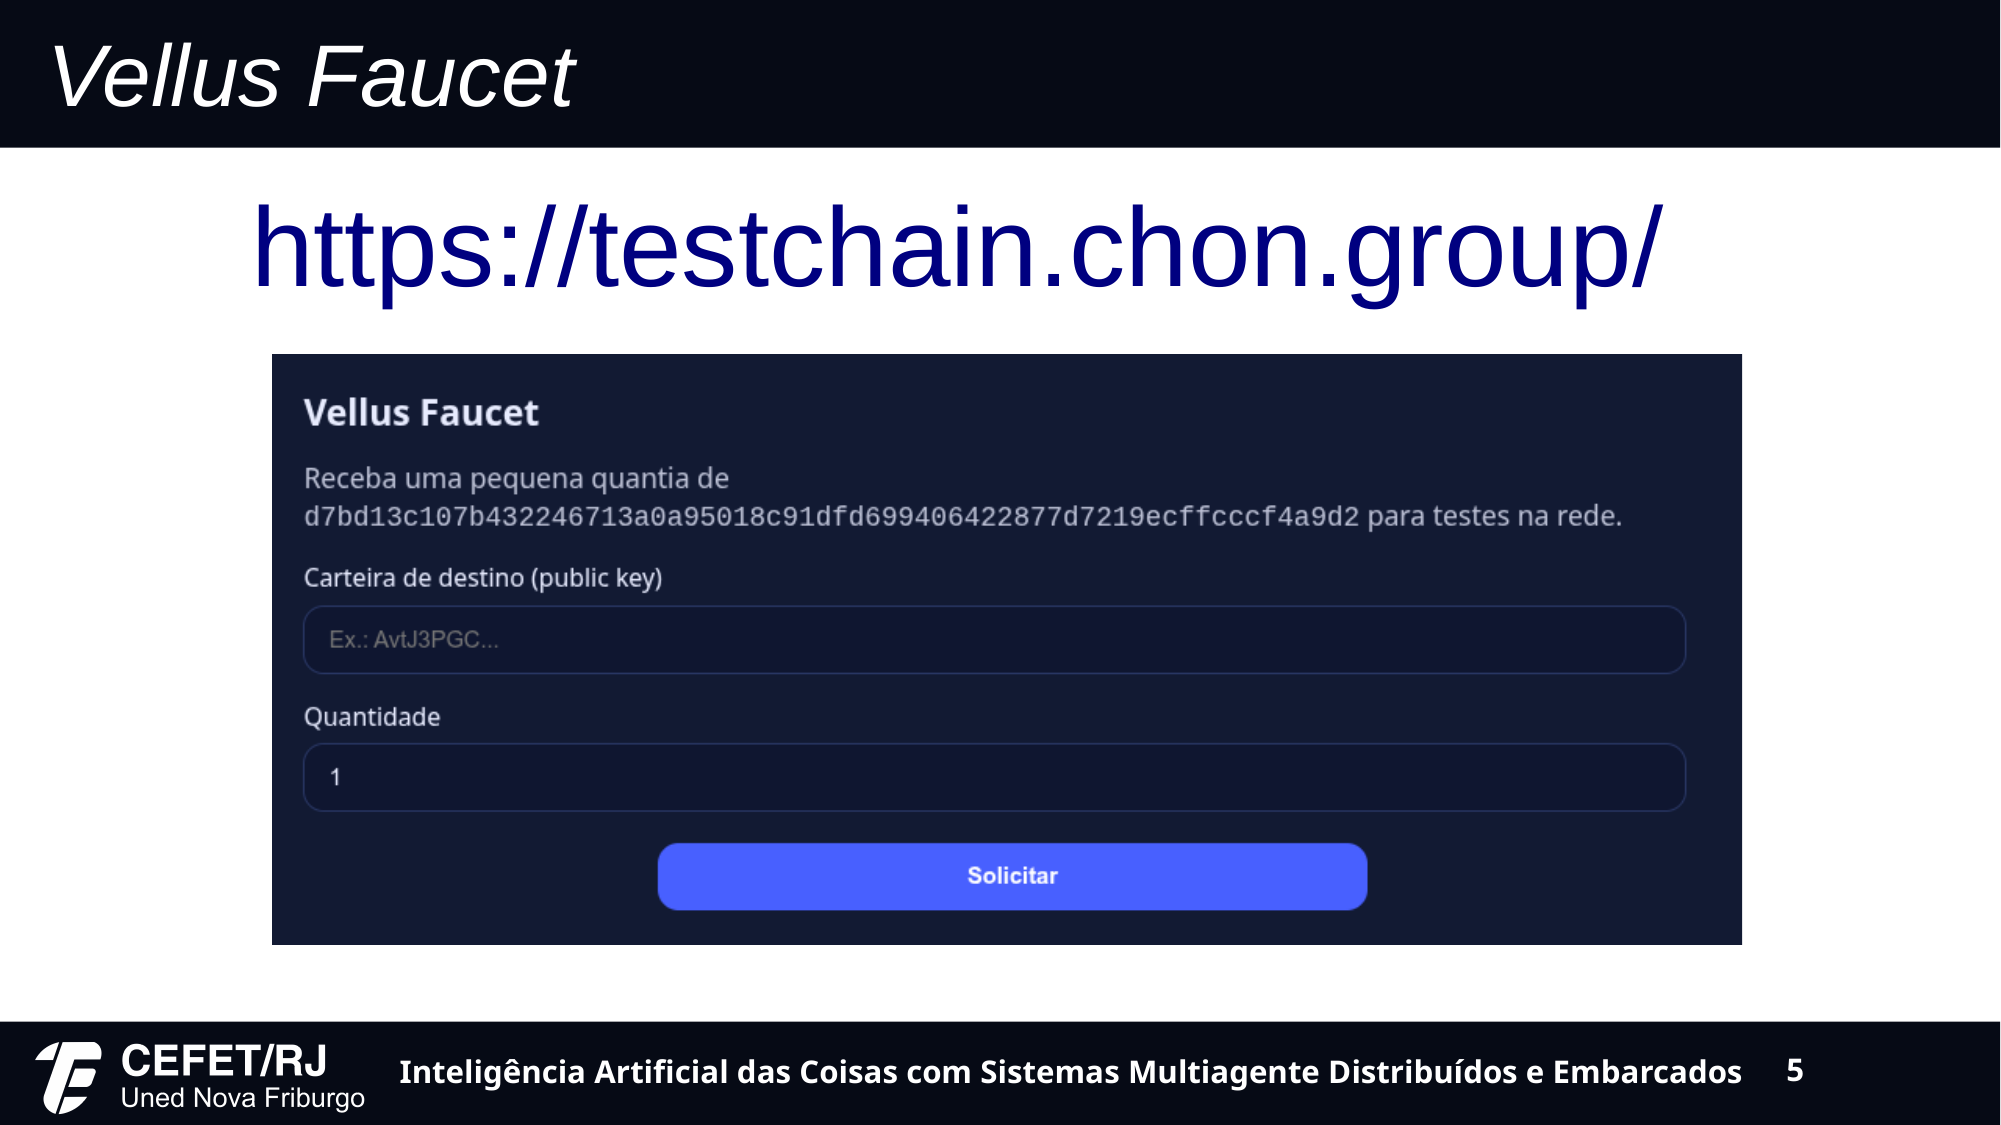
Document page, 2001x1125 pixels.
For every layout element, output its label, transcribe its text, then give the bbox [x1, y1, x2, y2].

text_box https://testchain.chon.group/ [236, 177, 1713, 414]
picture [0, 1001, 398, 1125]
picture [272, 354, 1743, 945]
text_box Vellus Faucet [32, 23, 2000, 237]
